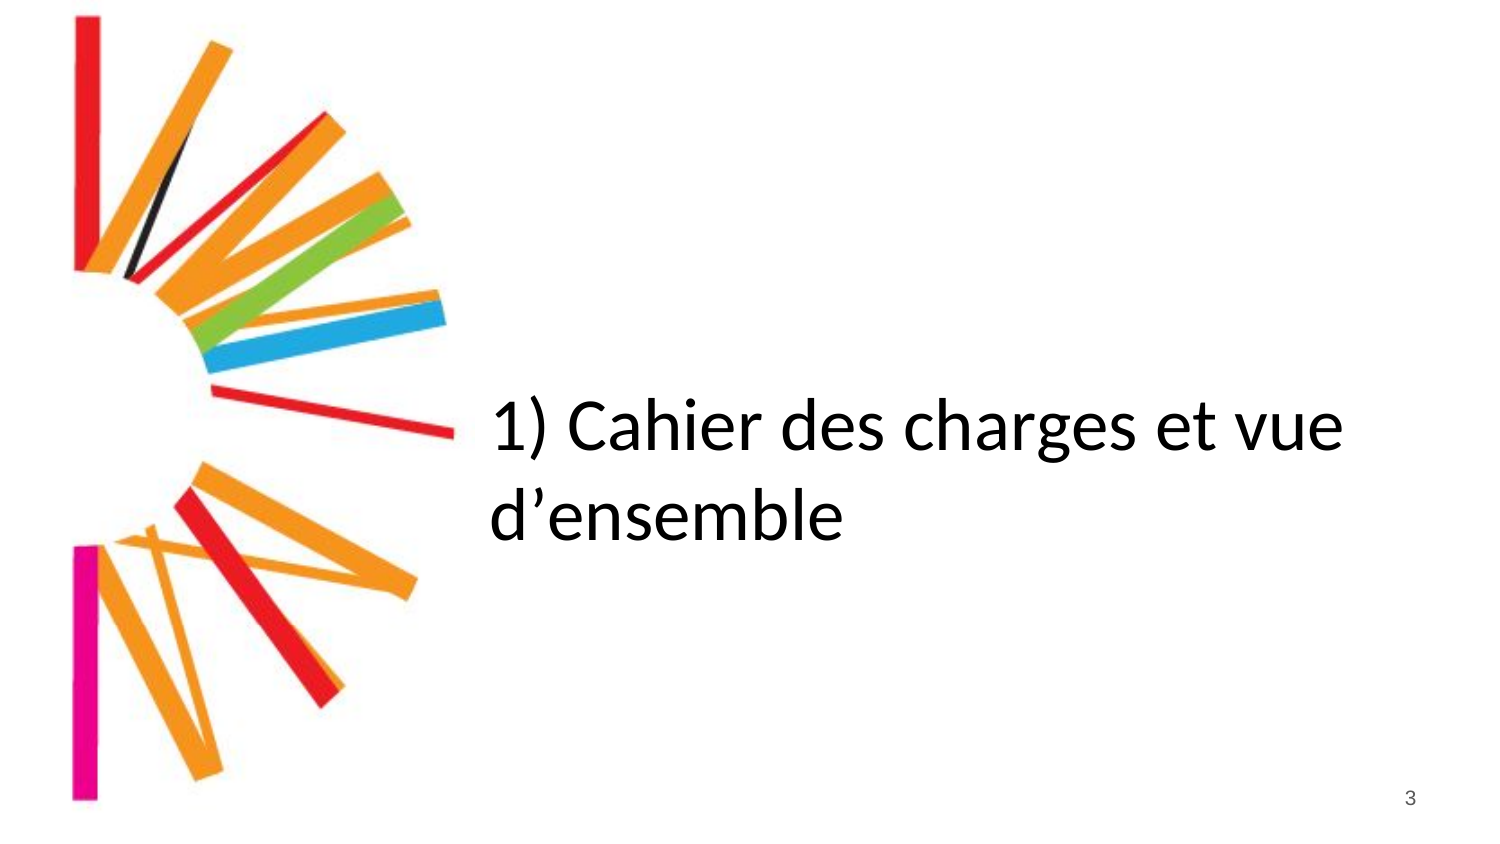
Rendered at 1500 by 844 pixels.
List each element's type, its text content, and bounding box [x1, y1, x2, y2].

picture [0, 0, 475, 840]
text_box 1) Cahier des charges et vue d’ensemble [474, 360, 1480, 475]
text_box 3 [1389, 764, 1480, 830]
